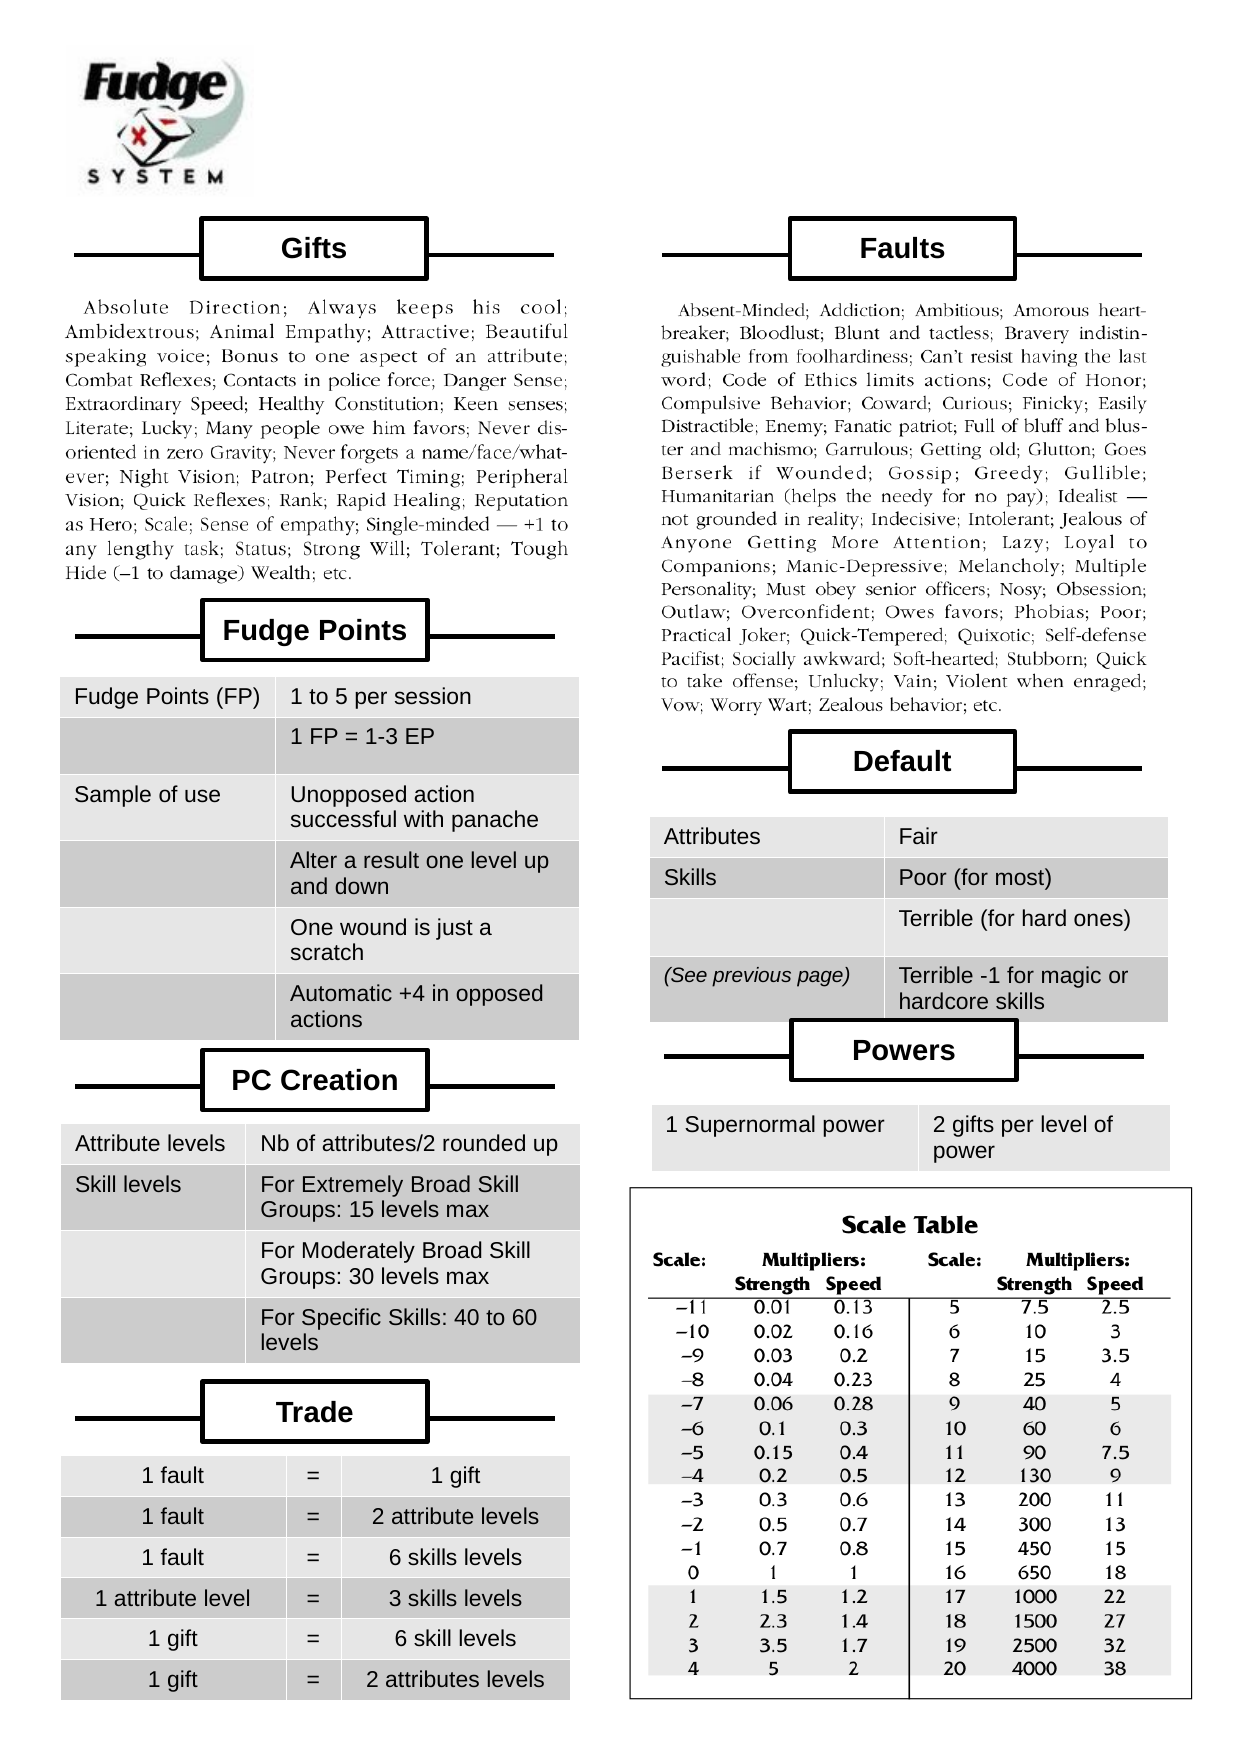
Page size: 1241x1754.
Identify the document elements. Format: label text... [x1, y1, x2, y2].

table_cell 6 skill levels [342, 1619, 570, 1659]
table_cell = [287, 1578, 341, 1618]
table_header 2 gifts per level of power [919, 1105, 1170, 1171]
picture [66, 45, 254, 197]
text_box Default [789, 731, 1015, 792]
table_cell [60, 974, 275, 1040]
table_header Fair [885, 817, 1168, 857]
picture [621, 1177, 1201, 1711]
table_cell Poor (for most) [885, 858, 1168, 898]
text_box Gifts [201, 218, 427, 279]
table_cell Terrible -1 for magic or hardcore skills [885, 957, 1168, 1022]
table_cell For Extremely Broad Skill Groups: 15 levels max [246, 1165, 580, 1230]
table_header 1 fault [61, 1456, 286, 1496]
table_cell [60, 718, 275, 774]
table_cell For Moderately Broad Skill Groups: 30 levels max [246, 1231, 580, 1297]
table_cell Terrible (for hard ones) [885, 899, 1168, 956]
table_header Nb of attributes/2 rounded up [246, 1124, 580, 1164]
table_cell 3 skills levels [342, 1578, 570, 1618]
text_box Fudge Points [202, 600, 428, 661]
table_cell [61, 1231, 245, 1297]
text_box Powers [791, 1020, 1017, 1081]
table_cell 2 attribute levels [342, 1497, 570, 1537]
table_cell [60, 908, 275, 973]
table_header Attributes [650, 817, 884, 857]
table_cell Unopposed action successful with panache [276, 775, 579, 840]
table_cell Alter a result one level up and down [276, 841, 579, 907]
table_header = [287, 1456, 341, 1496]
table_cell Sample of use [60, 775, 275, 840]
table_cell [650, 899, 884, 956]
table_cell 1 fault [61, 1538, 286, 1577]
table_cell 1 gift [61, 1619, 286, 1659]
table_cell (See previous page) [650, 957, 884, 1022]
text_box Trade [202, 1381, 428, 1442]
picture [655, 299, 1156, 721]
table_cell [60, 841, 275, 907]
table_cell = [287, 1538, 341, 1577]
table_cell 1 attribute level [61, 1578, 286, 1618]
text_box PC Creation [202, 1050, 428, 1111]
table_header Fudge Points (FP) [60, 677, 275, 717]
table_cell One wound is just a scratch [276, 908, 579, 973]
table_header 1 Supernormal power [652, 1105, 918, 1171]
table_cell Automatic +4 in opposed actions [276, 974, 579, 1040]
picture [58, 293, 571, 587]
table_cell [61, 1298, 245, 1363]
text_box Faults [789, 218, 1015, 279]
table_header 1 gift [342, 1456, 570, 1496]
table_cell 6 skills levels [342, 1538, 570, 1577]
table_cell 1 gift [61, 1660, 286, 1700]
table_cell Skills [650, 858, 884, 898]
table_cell = [287, 1619, 341, 1659]
table_cell 1 fault [61, 1497, 286, 1537]
table_cell 2 attributes levels [342, 1660, 570, 1700]
table_header Attribute levels [61, 1124, 245, 1164]
table_cell = [287, 1660, 341, 1700]
table_header 1 to 5 per session [276, 677, 579, 717]
table_cell = [287, 1497, 341, 1537]
table_cell Skill levels [61, 1165, 245, 1230]
table_cell For Specific Skills: 40 to 60 levels [246, 1298, 580, 1363]
table_cell 1 FP = 1-3 EP [276, 718, 579, 774]
